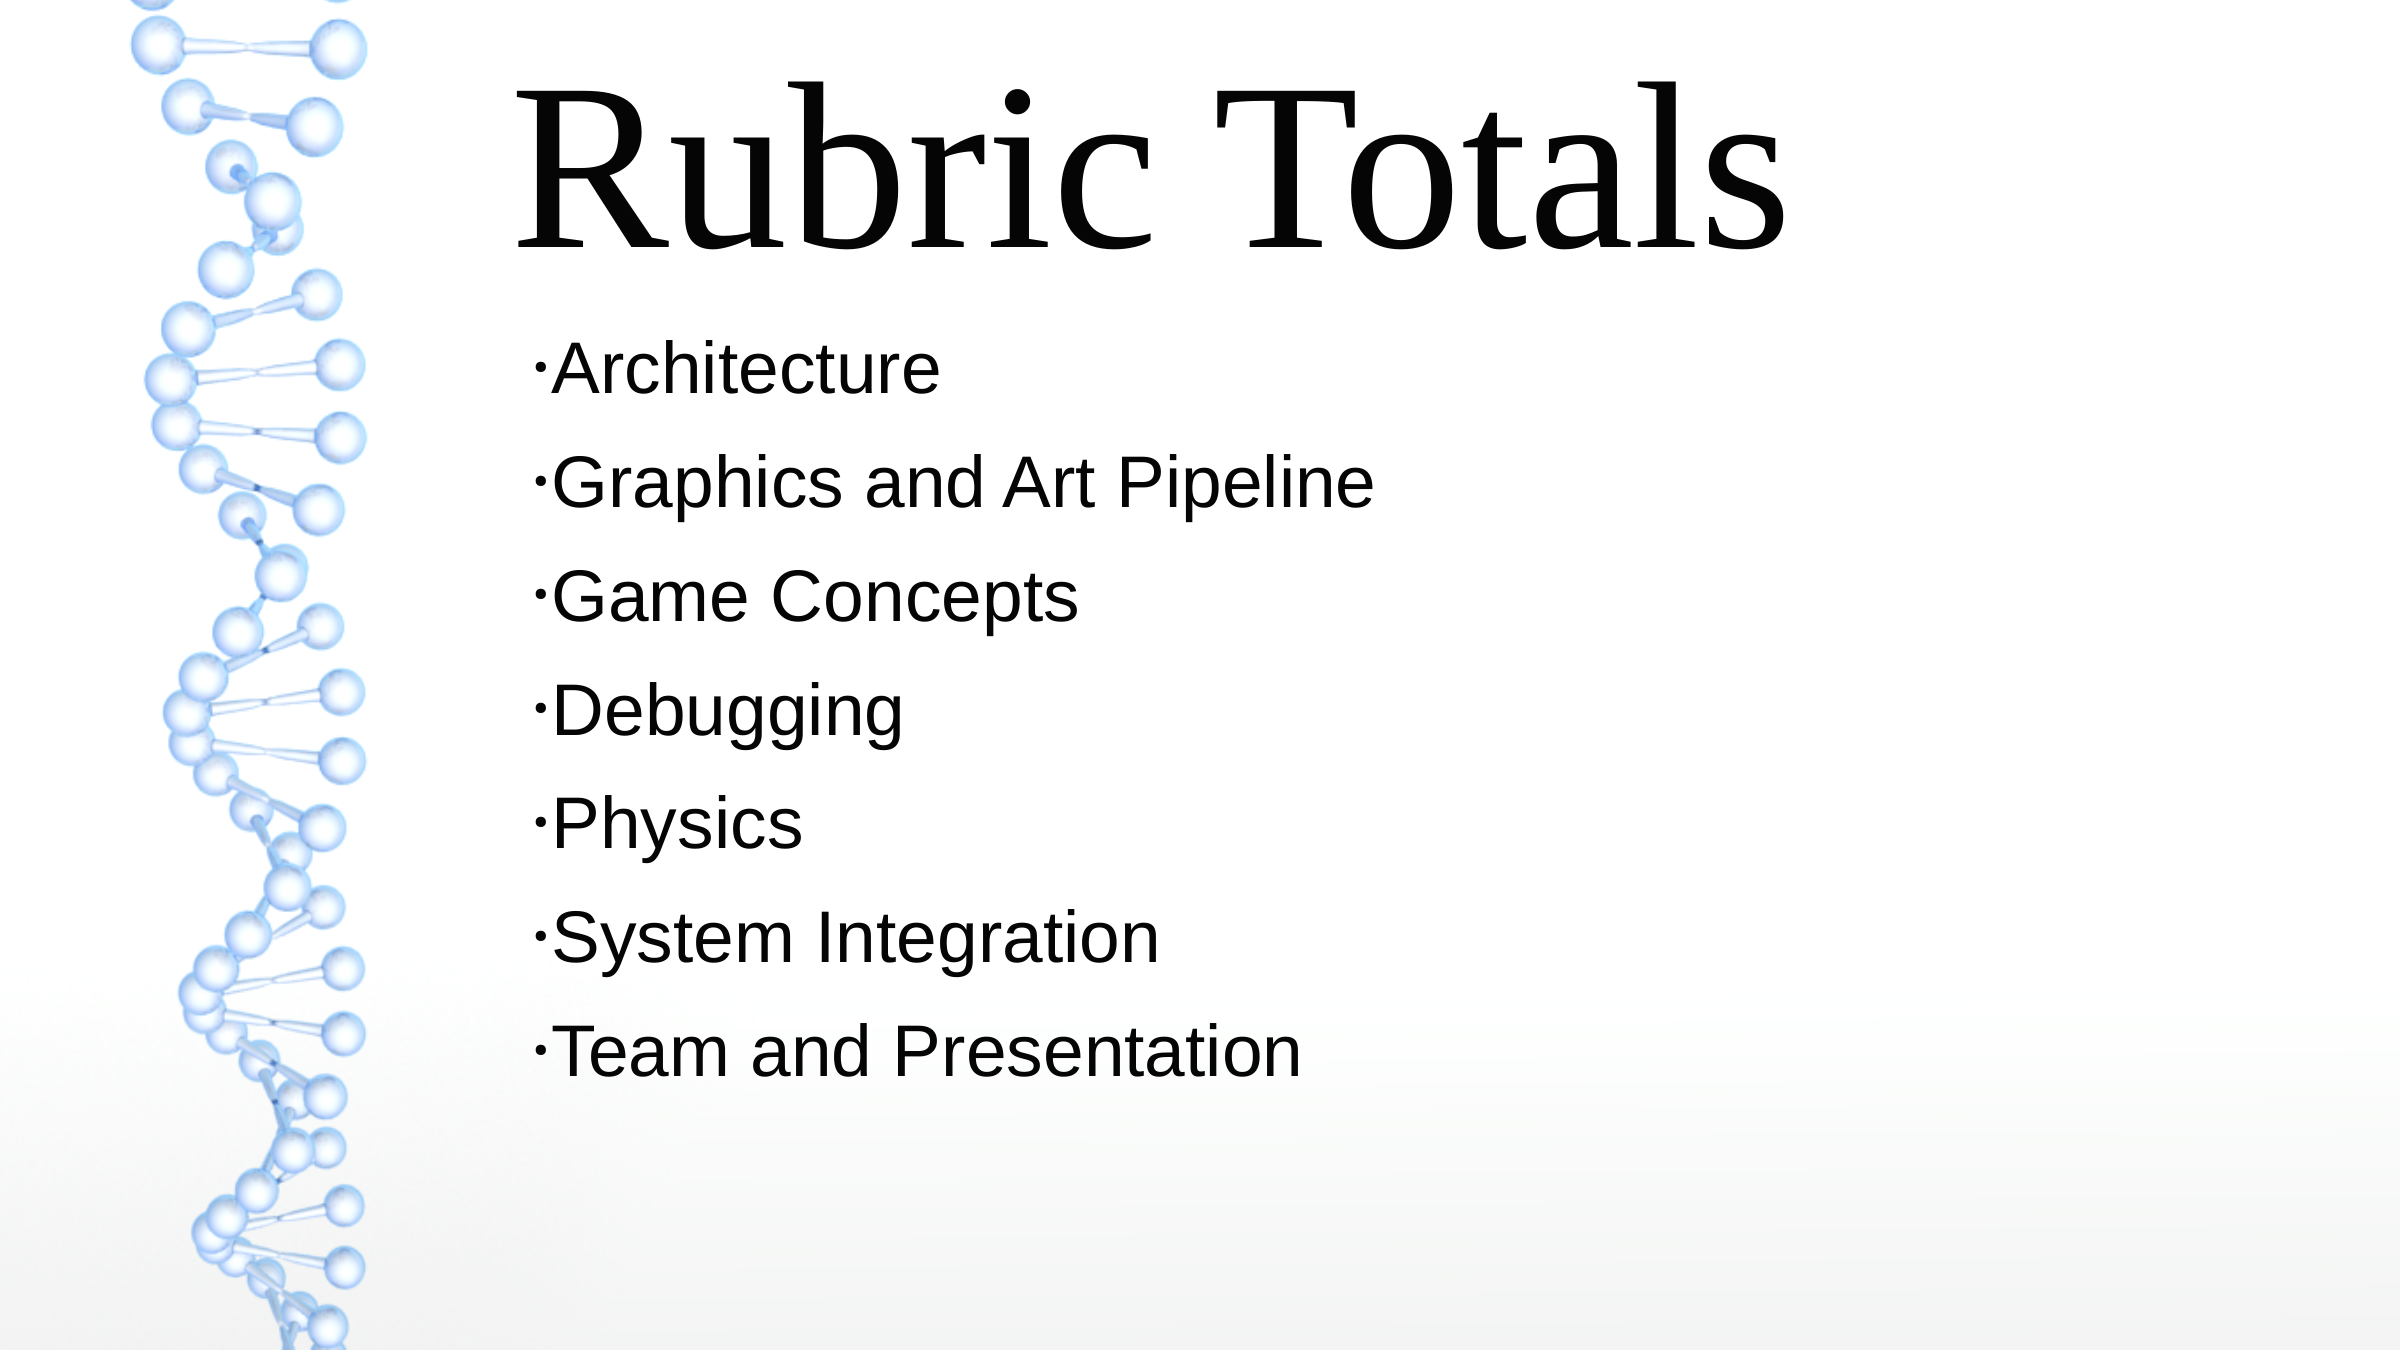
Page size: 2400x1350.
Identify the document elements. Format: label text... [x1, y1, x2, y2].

list Architecture Graphics and Art Pipeline Game Concepts Debugging Physics System Integration Team and Presentation [528, 327, 1816, 1111]
title Rubric Totals [510, 34, 2400, 299]
picture [0, 0, 2400, 1350]
